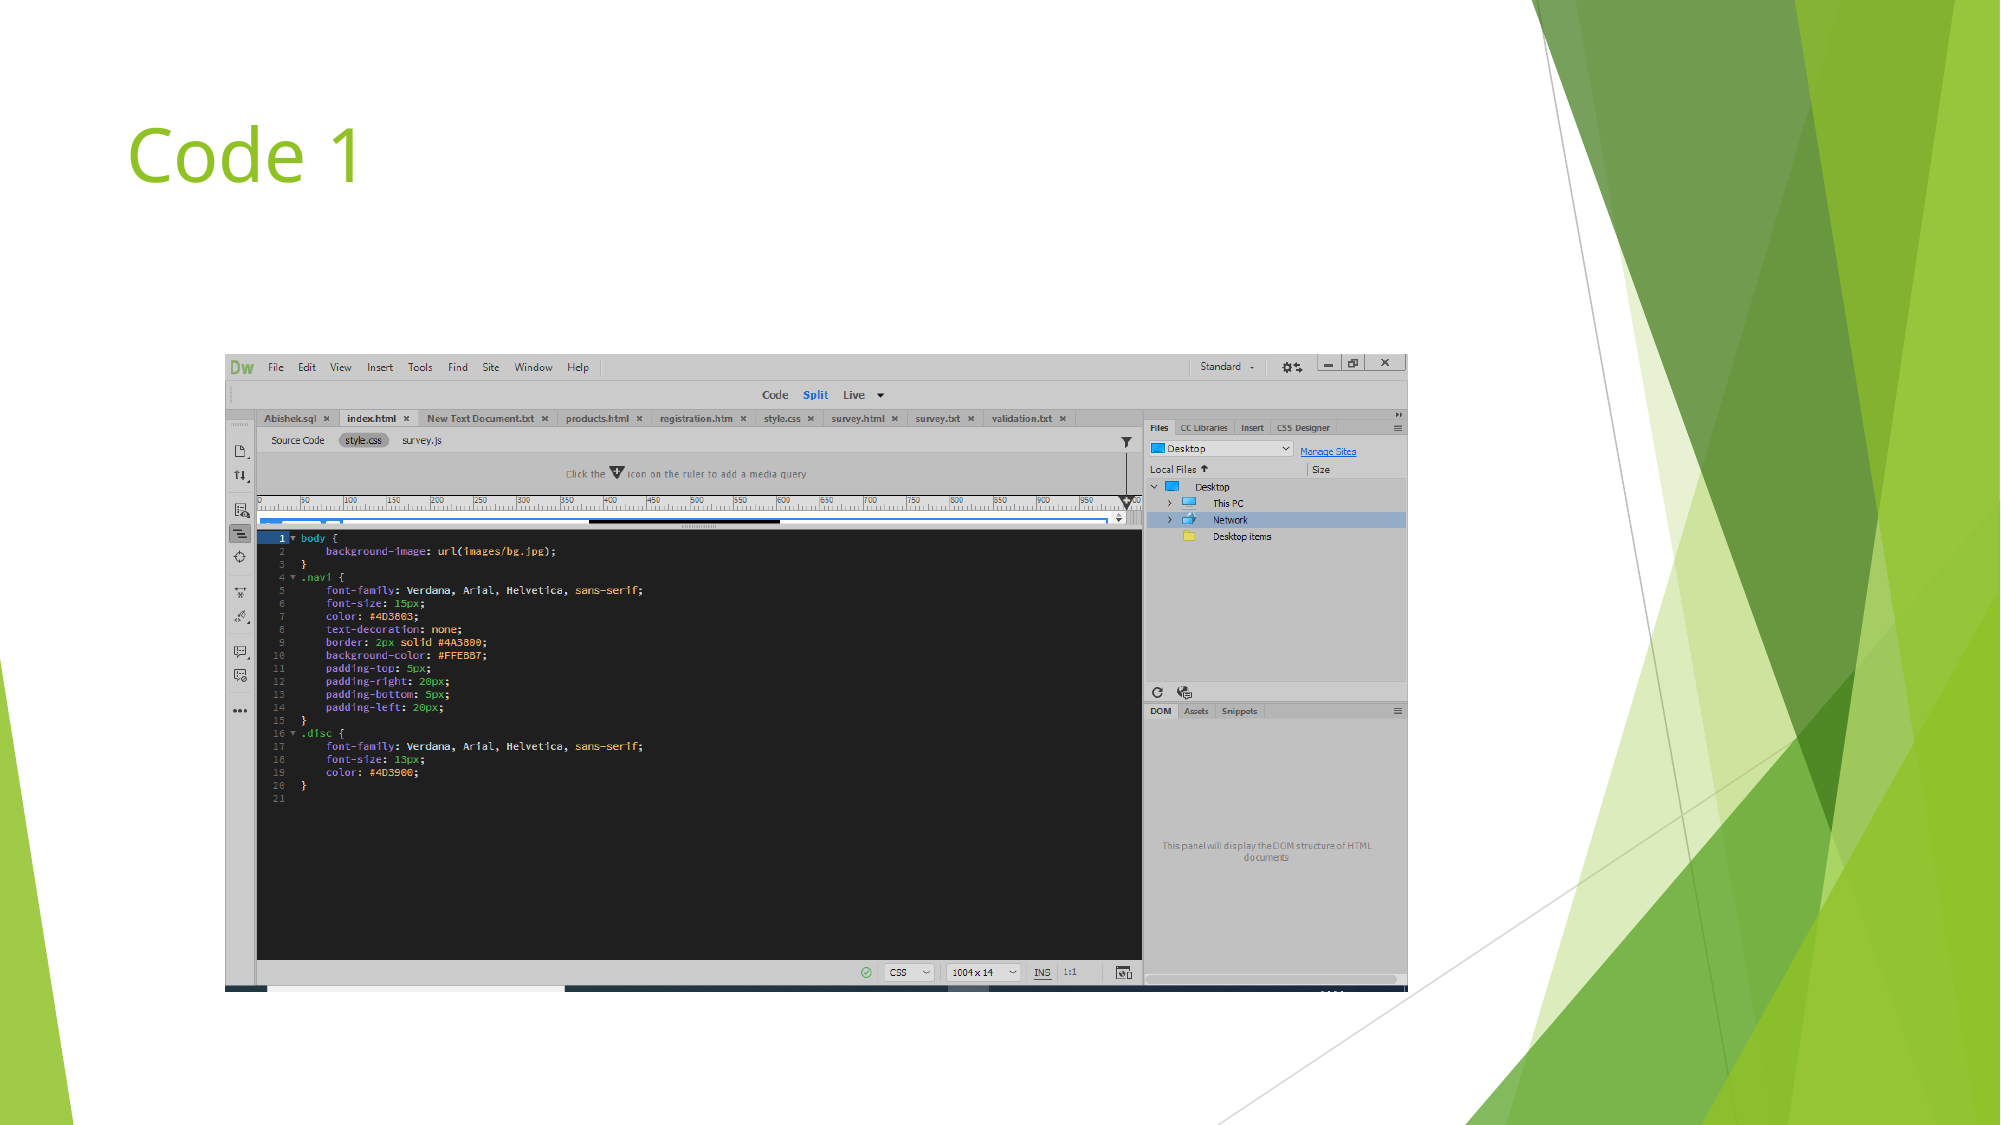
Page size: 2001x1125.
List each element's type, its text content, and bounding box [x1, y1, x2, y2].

title Code 1 [111, 99, 1522, 317]
picture [225, 354, 1408, 992]
